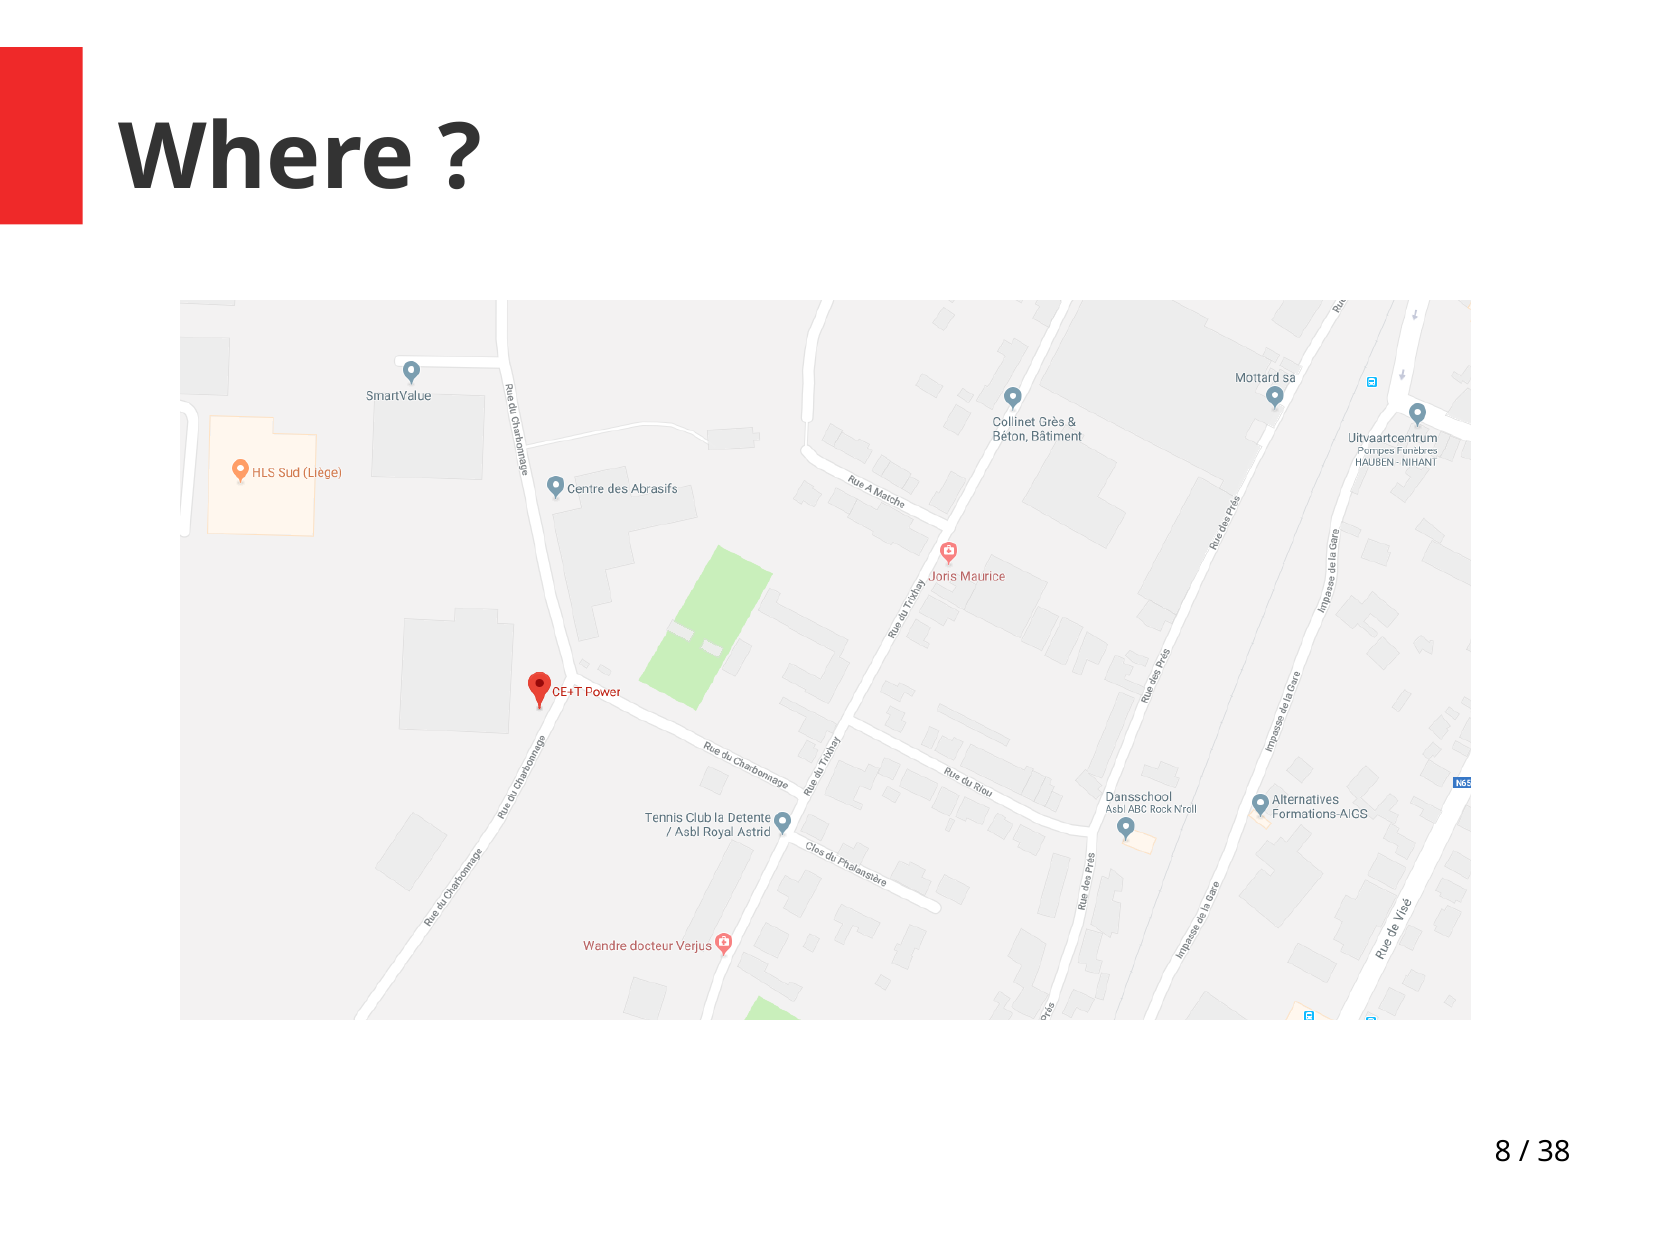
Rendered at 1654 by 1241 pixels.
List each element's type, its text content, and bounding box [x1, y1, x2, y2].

picture [180, 300, 1471, 1021]
title Where ? [118, 49, 1571, 257]
